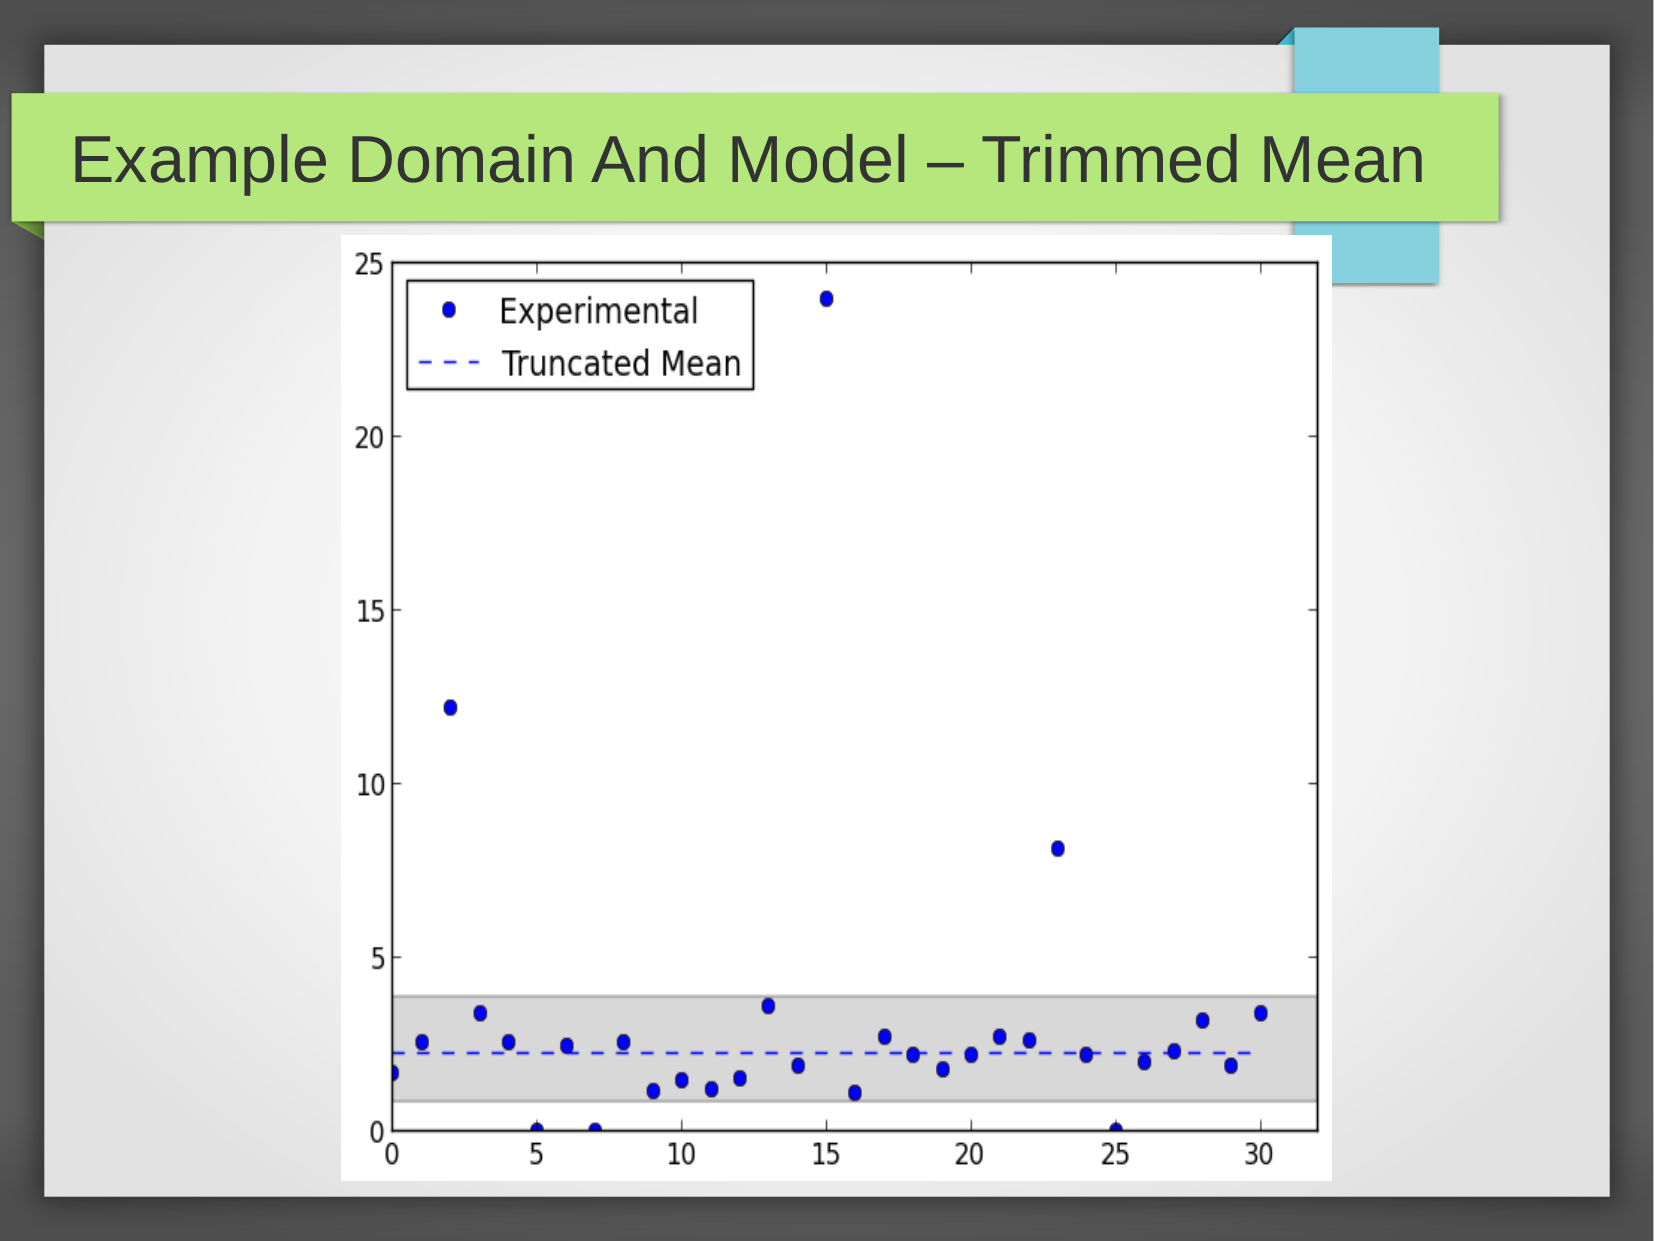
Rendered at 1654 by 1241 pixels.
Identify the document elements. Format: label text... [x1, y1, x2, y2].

title Example Domain And Model – Trimmed Mean [70, 106, 1591, 213]
picture [0, 0, 1654, 1241]
